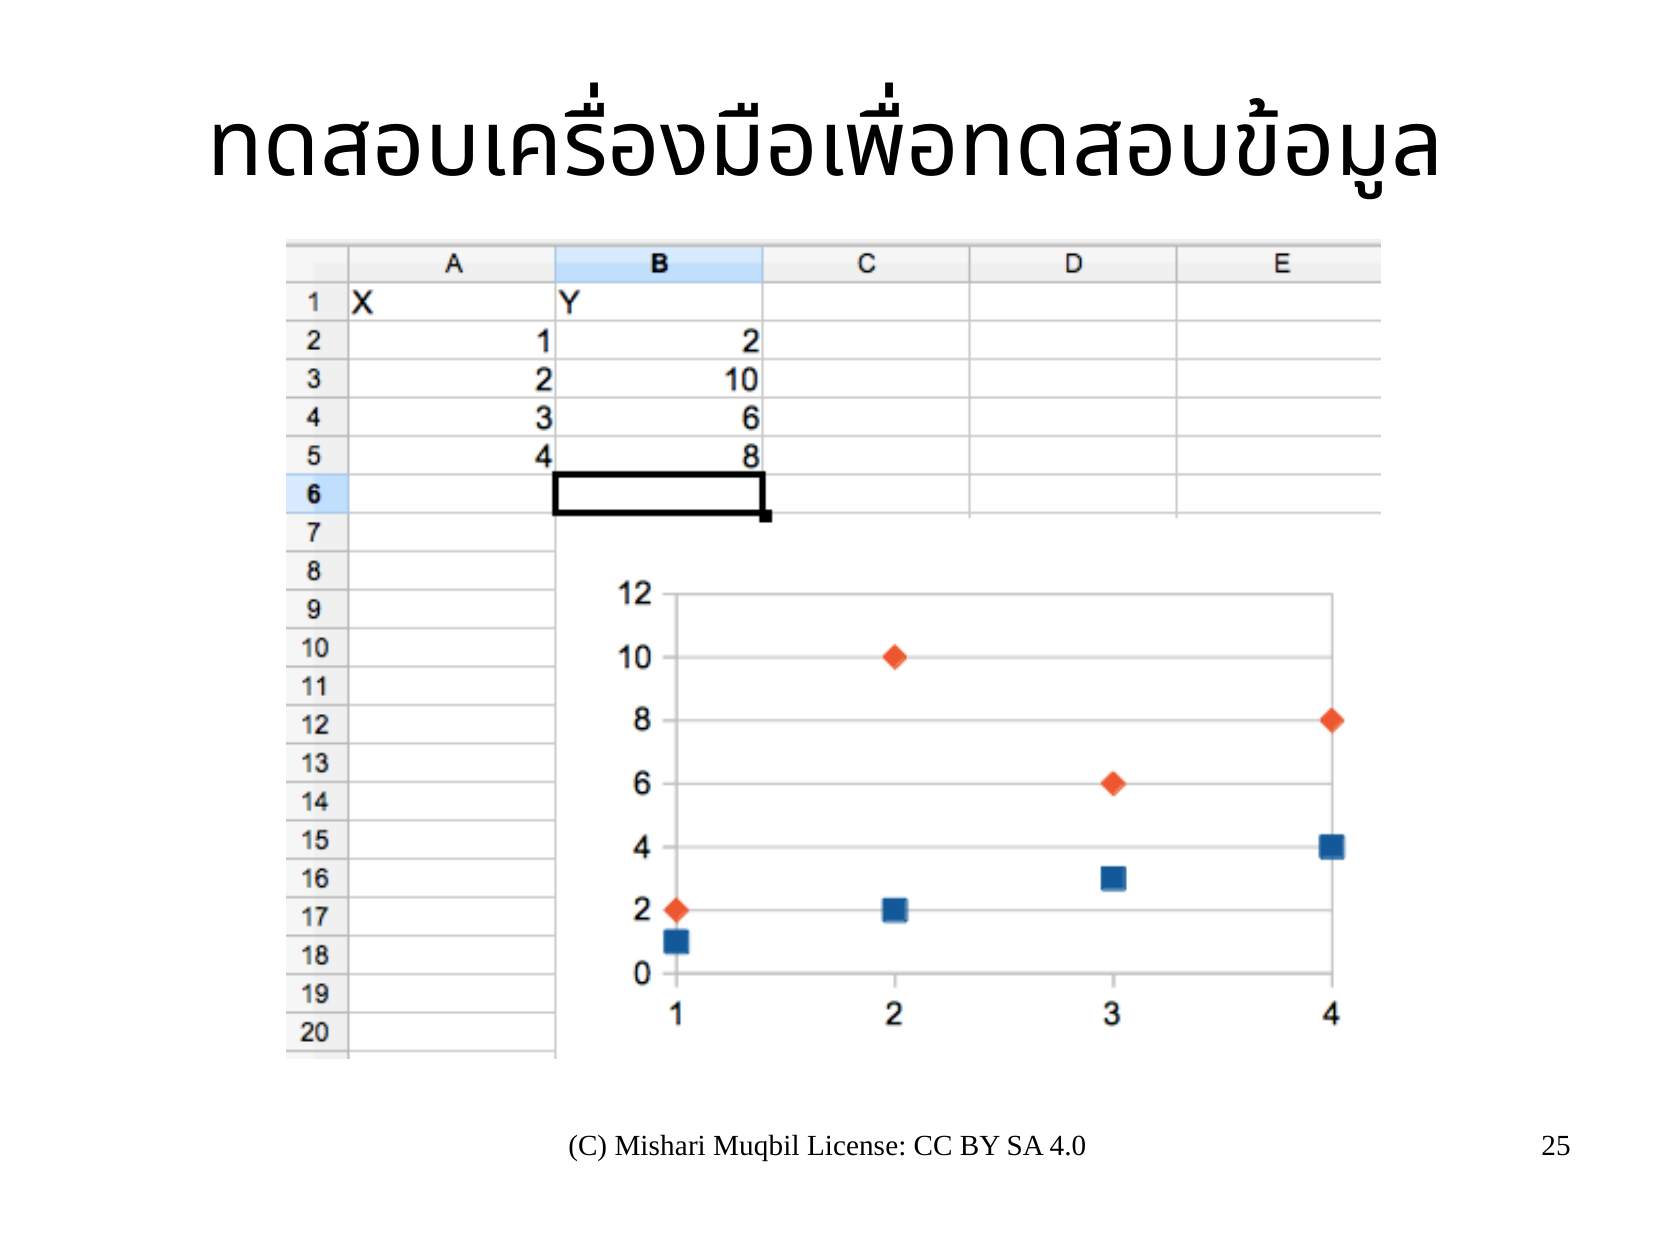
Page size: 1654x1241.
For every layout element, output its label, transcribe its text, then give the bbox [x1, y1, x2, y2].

title ทดสอบเครื่องมือเพื่อทดสอบข้อมูล [82, 49, 1571, 257]
picture [286, 239, 1381, 1059]
